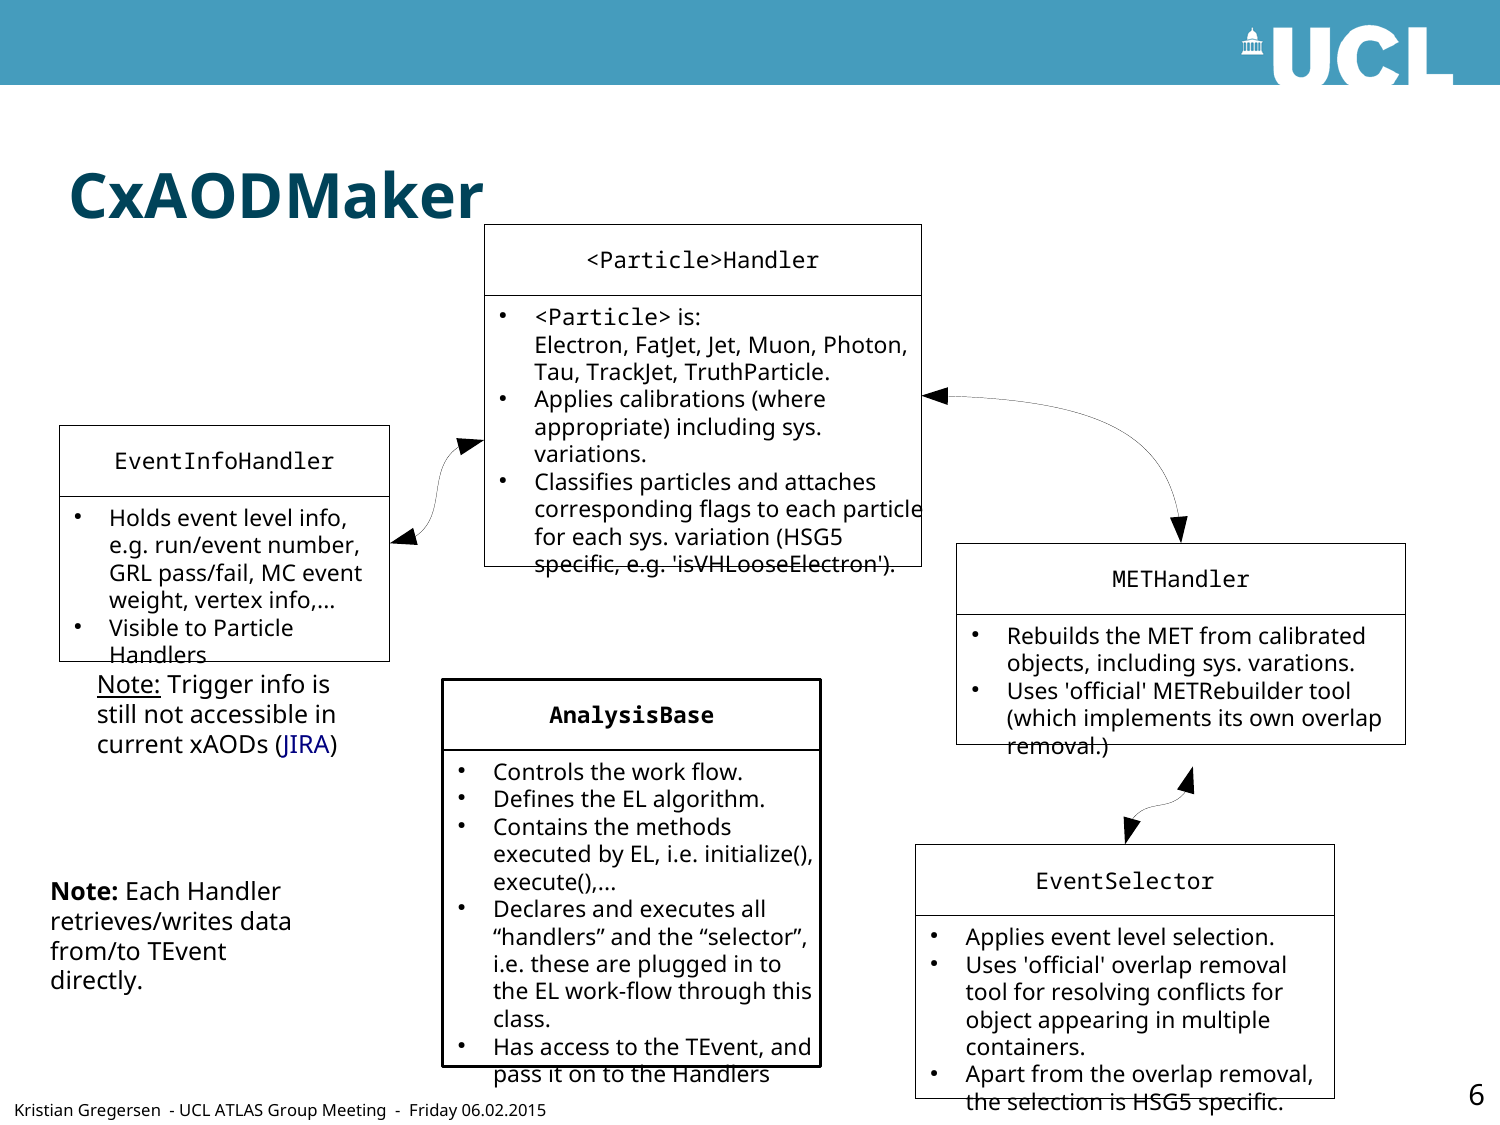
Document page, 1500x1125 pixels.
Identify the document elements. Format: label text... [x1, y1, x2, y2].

text_box Rebuilds the MET from calibrated objects, including sys. varations. Uses 'official' METRebuilder tool (which implements its own overlap removal.) [956, 614, 1430, 745]
text_box Applies event level selection. Uses 'official' overlap removal tool for resolving conflicts for object appearing in multiple containers. Apart from the overlap removal, the selection is HSG5 specific. [915, 915, 1335, 1123]
text_box Holds event level info, e.g. run/event number, GRL pass/fail, MC event weight, vertex info,... Visible to Particle Handlers [59, 496, 396, 649]
text_box <Particle>Handler [485, 225, 921, 295]
title CxAODMaker [54, 148, 1447, 378]
text_box Note: Trigger info is still not accessible in current xAODs (JIRA) [82, 661, 367, 773]
text_box Controls the work flow. Defines the EL algorithm. Contains the methods executed by EL, i.e. initialize(), execute(),... Declares and executes all “handlers” and the “selector”, i.e. these are plugged in to the EL work-flow through this class. Has access to the TEvent, and pass it on to the Handlers [442, 750, 833, 1067]
text_box EventSelector [916, 845, 1334, 915]
text_box Note: Each Handler retrieves/writes data from/to TEvent directly. [35, 867, 331, 973]
text_box AnalysisBase [444, 681, 819, 750]
text_box <Particle> is: Electron, FatJet, Jet, Muon, Photon, Tau, TrackJet, TruthParticle. Applies calibrations (where appropriate) including sys. variations. Classifies particles and attaches corresponding flags to each particle for each sys. variation (HSG5 specific, e.g. 'isVHLooseElectron'). [484, 295, 945, 558]
picture [0, 0, 1500, 85]
text_box EventInfoHandler [60, 426, 389, 496]
text_box METHandler [957, 544, 1405, 614]
